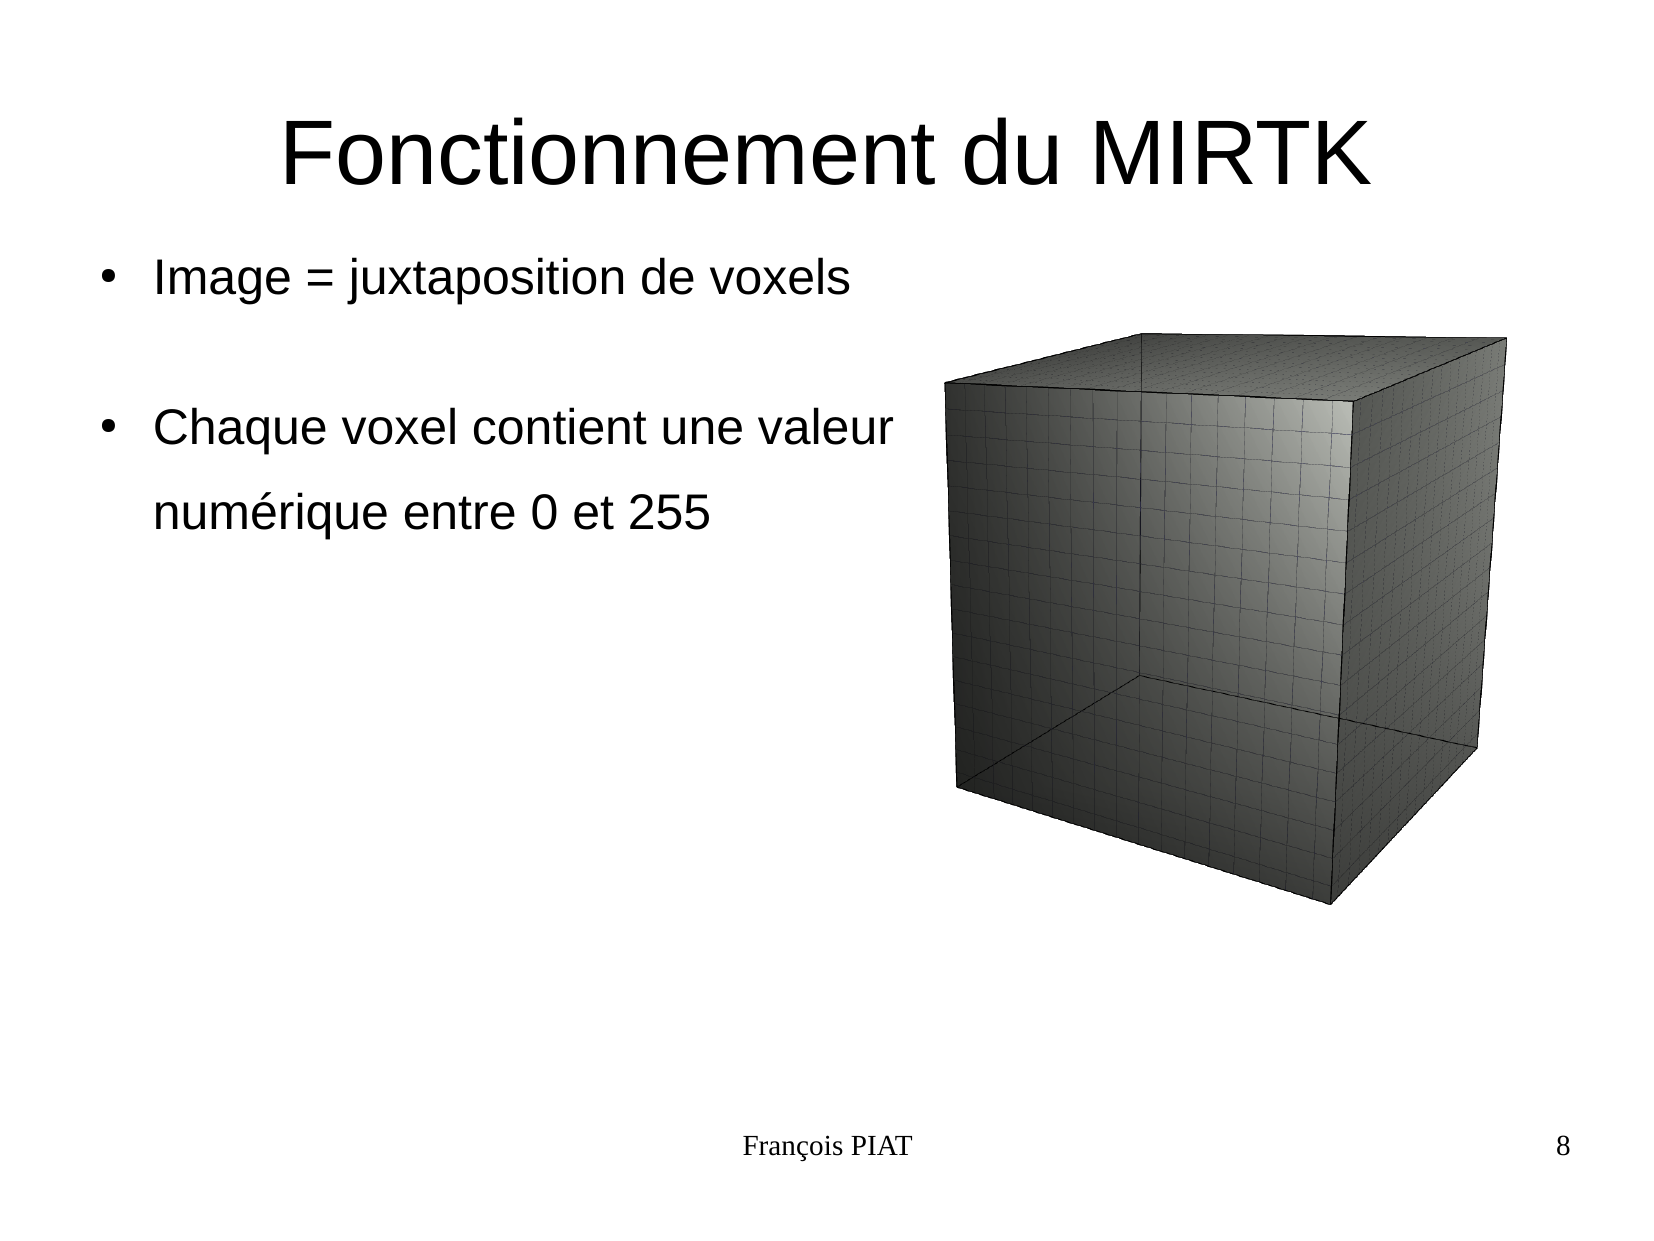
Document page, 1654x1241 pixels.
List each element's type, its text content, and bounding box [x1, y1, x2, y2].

list Image = juxtaposition de voxels Chaque voxel contient une valeur numérique entre 0 et 255 [81, 249, 1571, 969]
title Fonctionnement du MIRTK [82, 49, 1571, 249]
